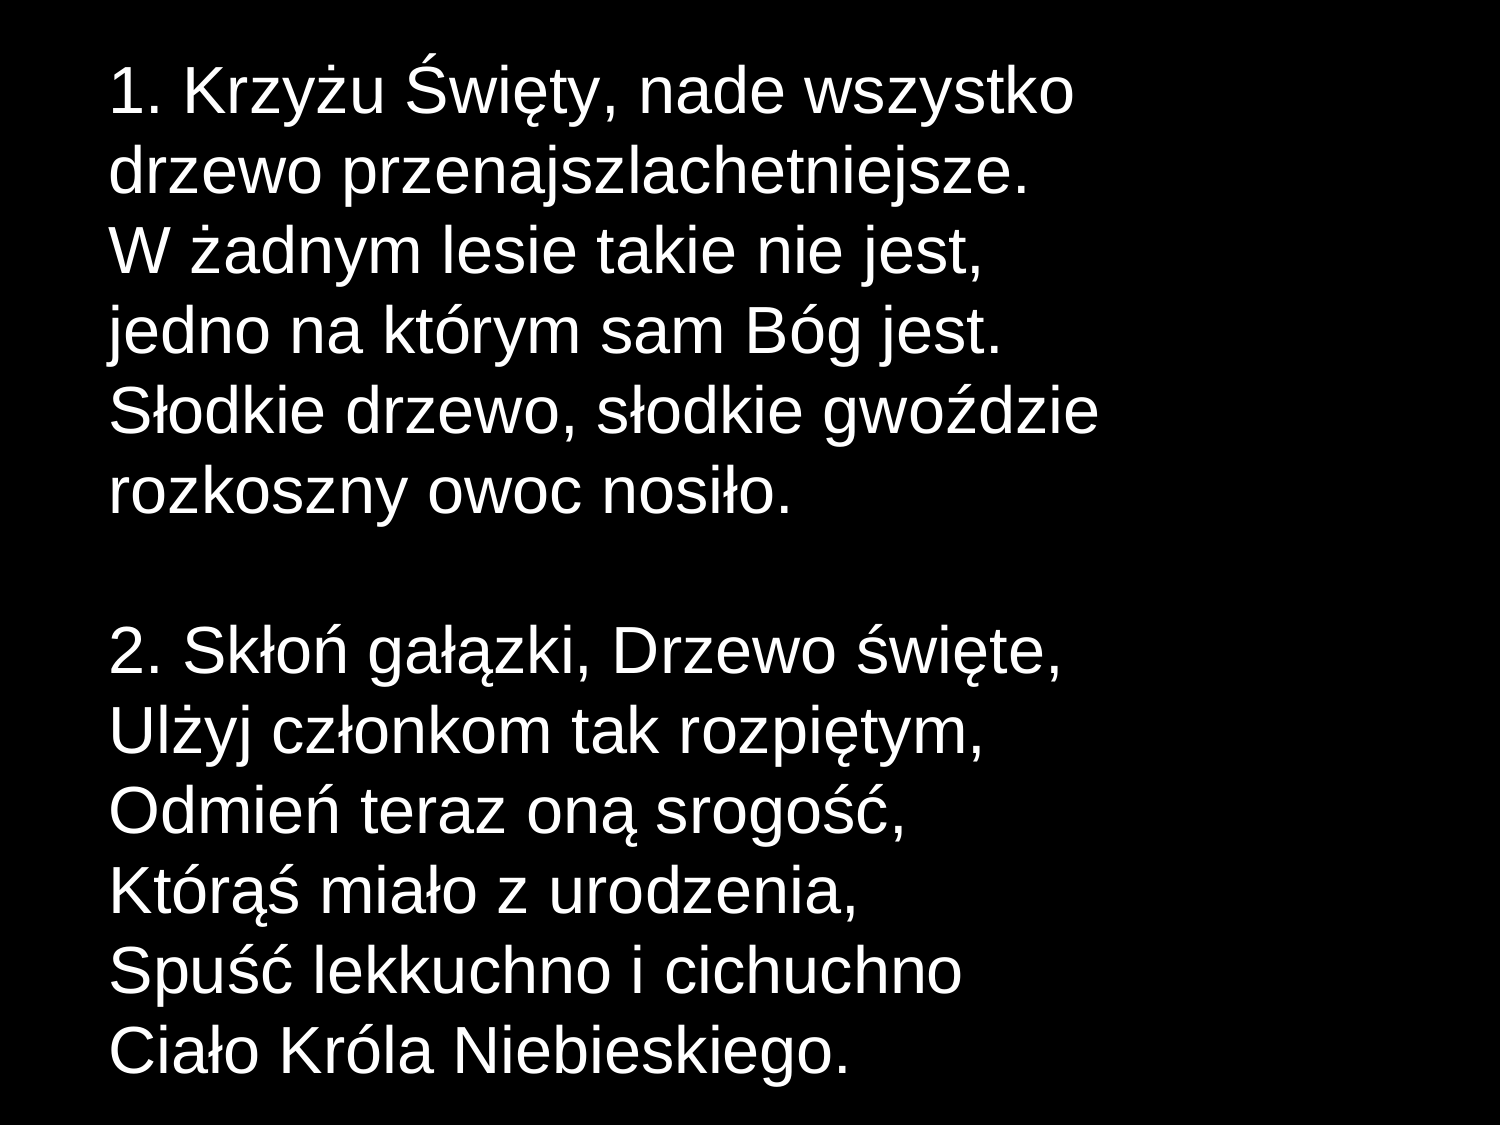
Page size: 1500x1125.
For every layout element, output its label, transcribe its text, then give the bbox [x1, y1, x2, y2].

text_box 1. Krzyżu Święty, nade wszystko drzewo przenajszlachetniejsze. W żadnym lesie takie nie jest, jedno na którym sam Bóg jest. Słodkie drzewo, słodkie gwoździe rozkoszny owoc nosiło. 2. Skłoń gałązki, Drzewo święte, Ulżyj członkom tak rozpiętym, Odmień teraz oną srogość, Którąś miało z urodzenia, Spuść lekkuchno i cichuchno Ciało Króla Niebieskiego. [93, 39, 1465, 1095]
